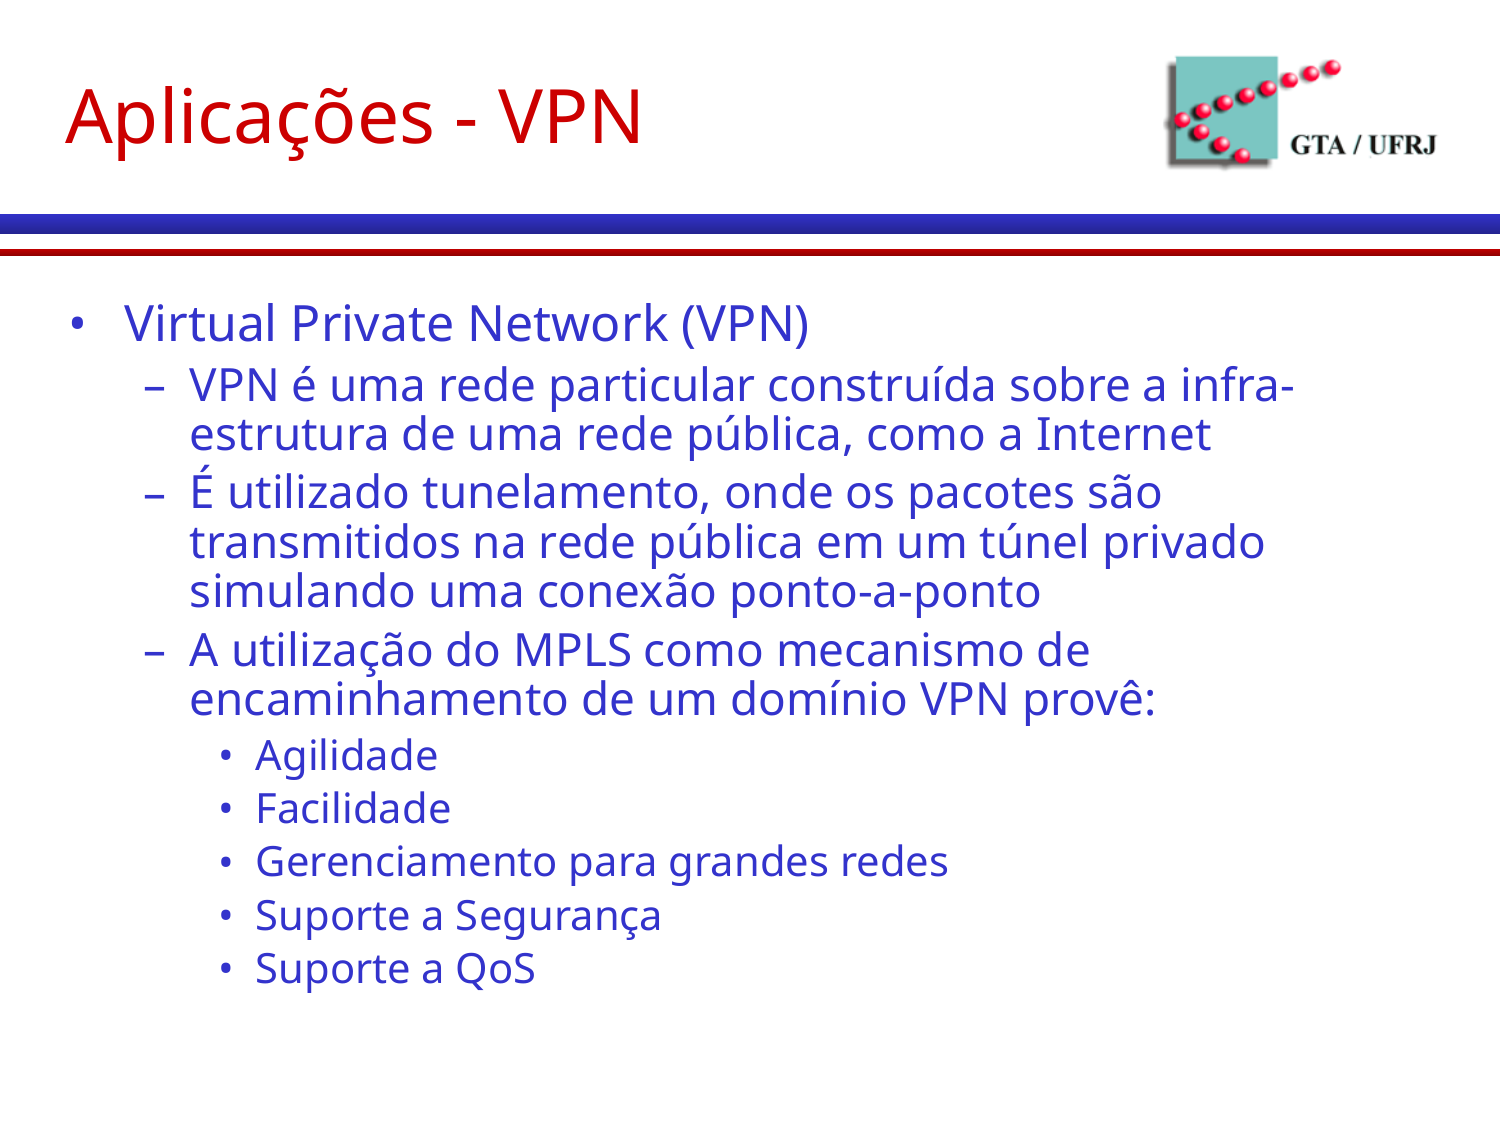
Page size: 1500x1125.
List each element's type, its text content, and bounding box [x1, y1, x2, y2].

list Virtual Private Network (VPN) VPN é uma rede particular construída sobre a infra-estrutura de uma rede pública, como a Internet É utilizado tunelamento, onde os pacotes são transmitidos na rede pública em um túnel privado simulando uma conexão ponto-a-ponto A utilização do MPLS como mecanismo de encaminhamento de um domínio VPN provê: Agilidade Facilidade Gerenciamento para grandes redes Suporte a Segurança Suporte a QoS [53, 290, 1447, 1083]
title Aplicações - VPN [50, 37, 1374, 189]
picture [1374, 50, 1446, 174]
